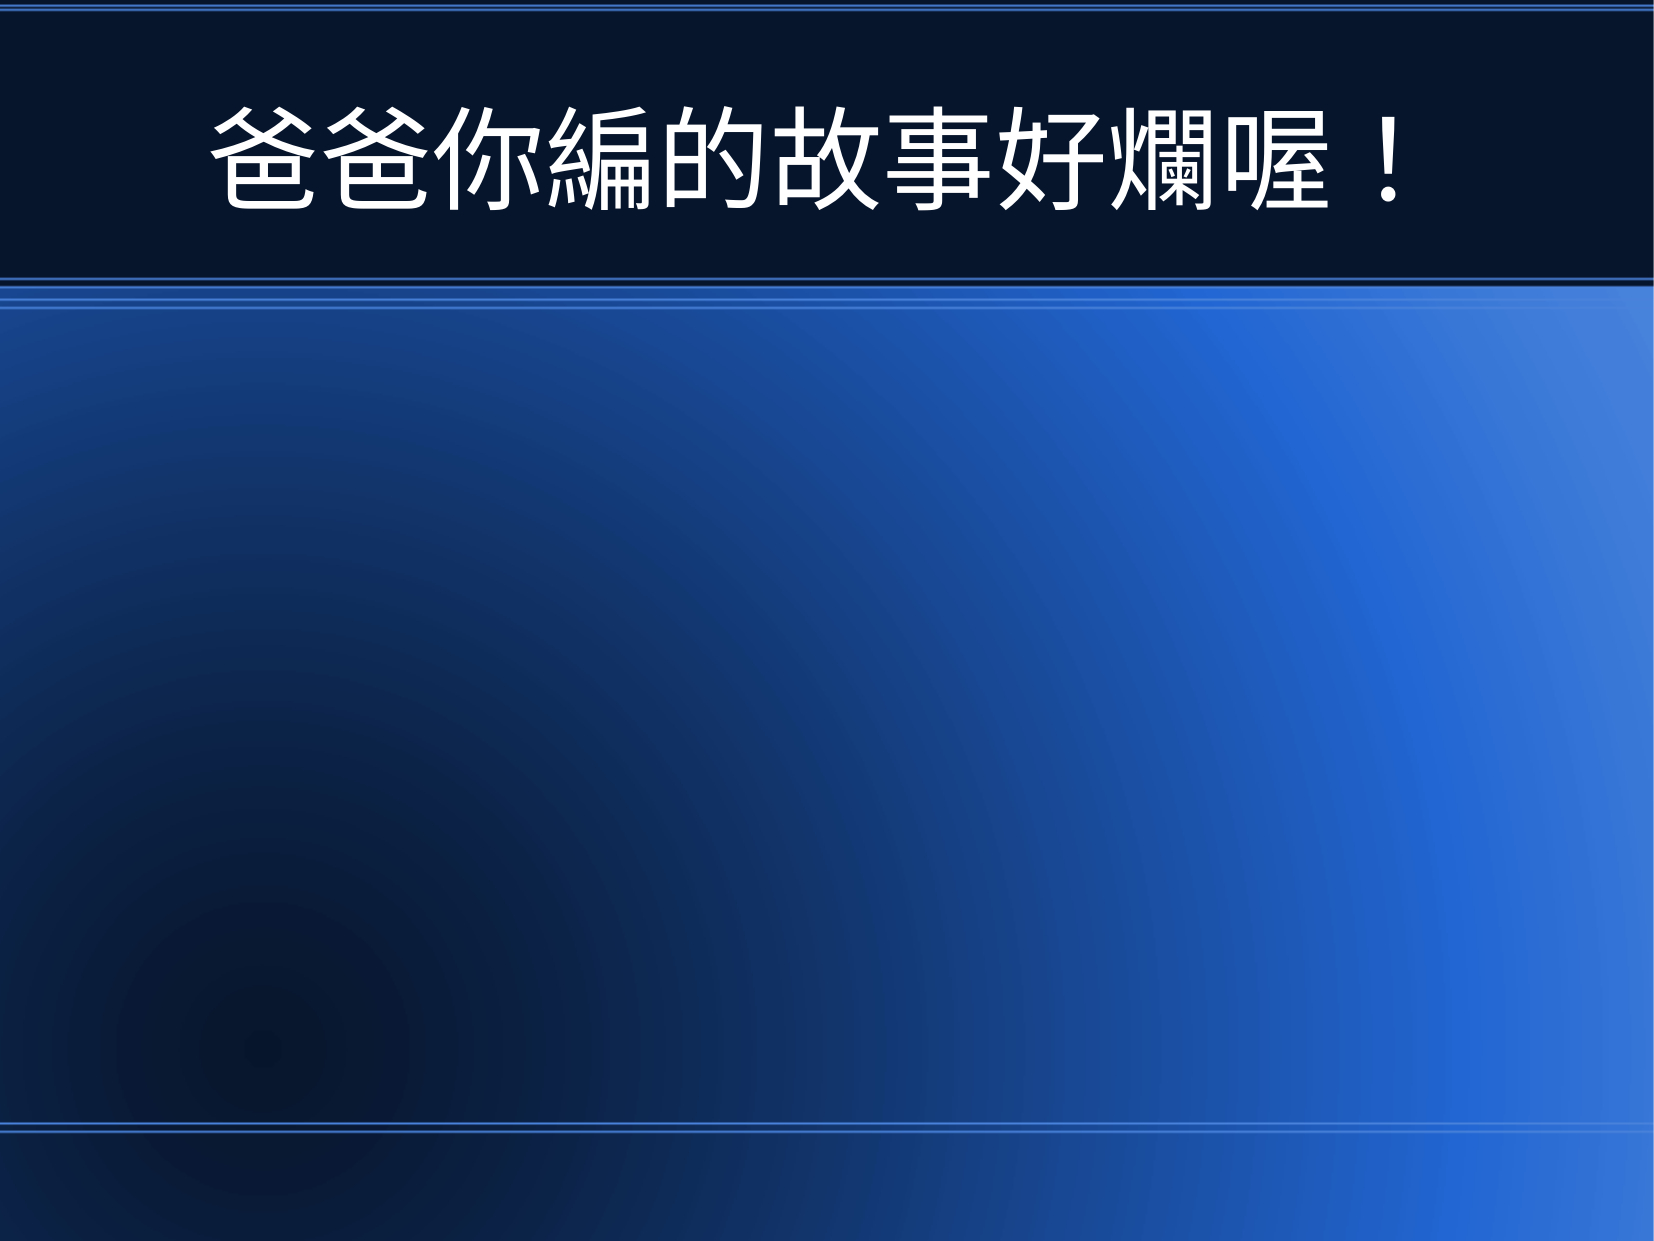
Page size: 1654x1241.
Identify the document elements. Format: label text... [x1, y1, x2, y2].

title 爸爸你編的故事好爛喔！ [82, 49, 1571, 257]
picture [0, 0, 1654, 1241]
